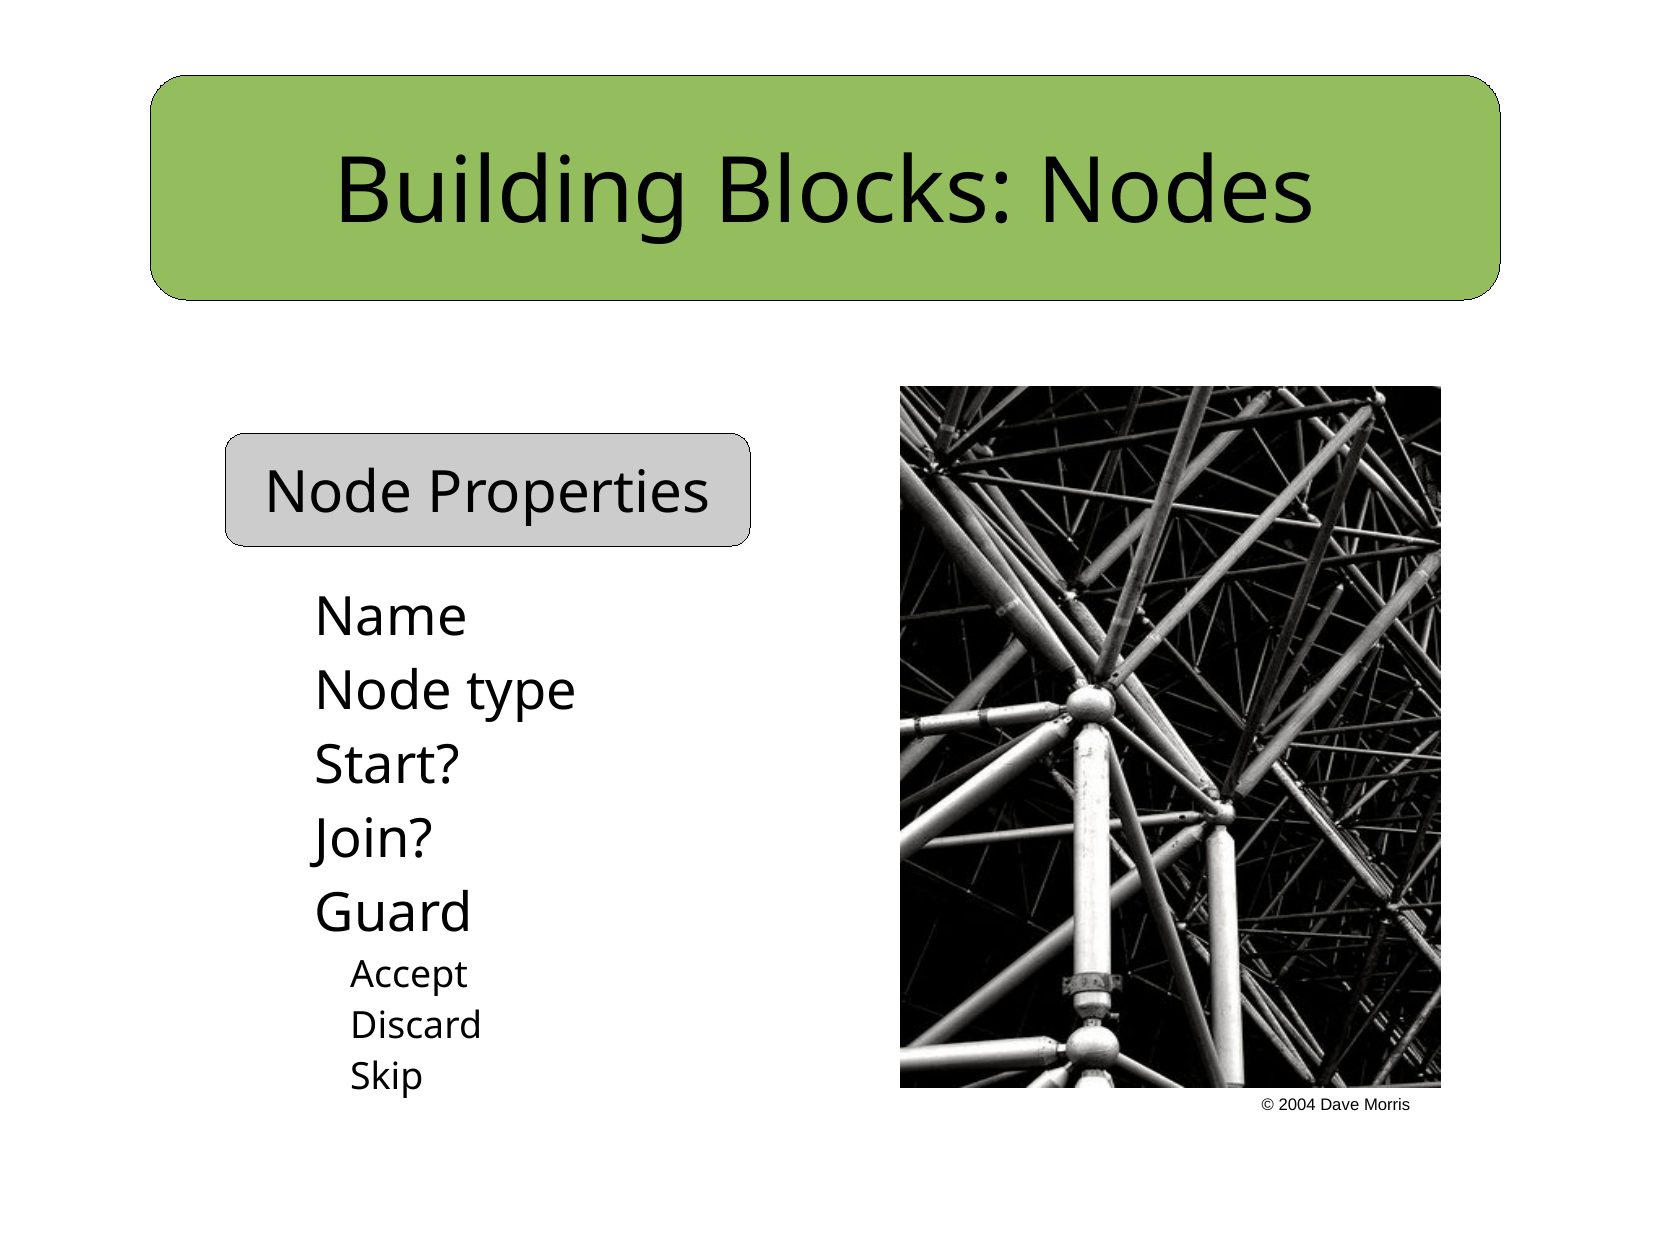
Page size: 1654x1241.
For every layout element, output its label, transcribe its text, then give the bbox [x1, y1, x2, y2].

picture [900, 386, 1441, 1088]
text_box Name Node type Start? Join? Guard Accept Discard Skip [300, 570, 713, 1083]
text_box © 2004 Dave Morris [1246, 1087, 1426, 1129]
text_box Building Blocks: Nodes [150, 75, 1501, 301]
text_box Node Properties [225, 433, 751, 547]
